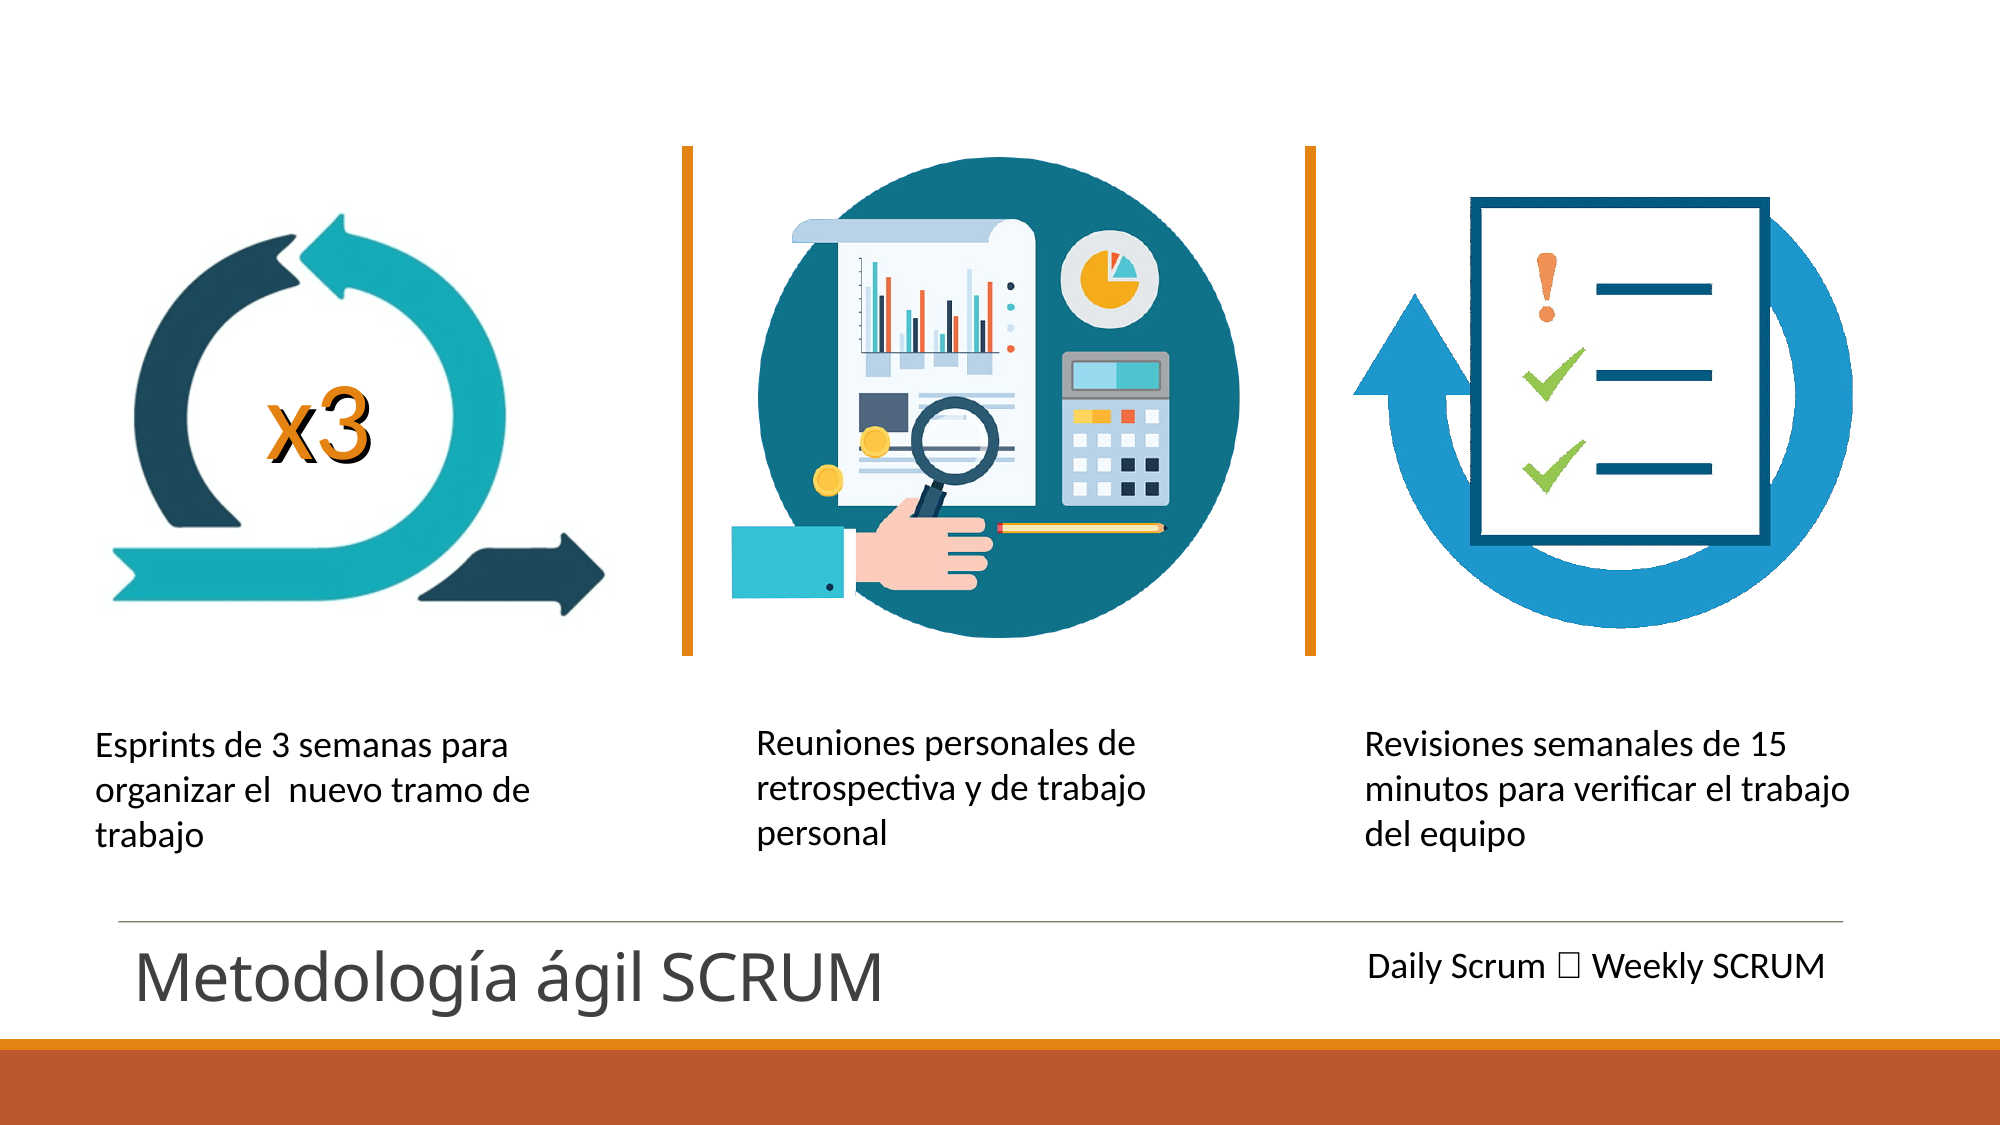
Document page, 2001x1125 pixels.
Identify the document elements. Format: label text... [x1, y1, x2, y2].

text_box Esprints de 3 semanas para organizar el nuevo tramo de trabajo [80, 712, 624, 865]
text_box Revisiones semanales de 15 minutos para verificar el trabajo del equipo [1349, 711, 1894, 864]
text_box Daily Scrum  Weekly SCRUM [1352, 933, 1890, 995]
text_box [0, 0, 2000, 1125]
text_box Reuniones personales de retrospectiva y de trabajo personal [741, 710, 1285, 863]
text_box x3 [251, 339, 387, 489]
picture [1349, 196, 1893, 629]
picture [80, 187, 624, 638]
title Metodología ágil SCRUM [118, 784, 1769, 1023]
picture [726, 133, 1270, 668]
